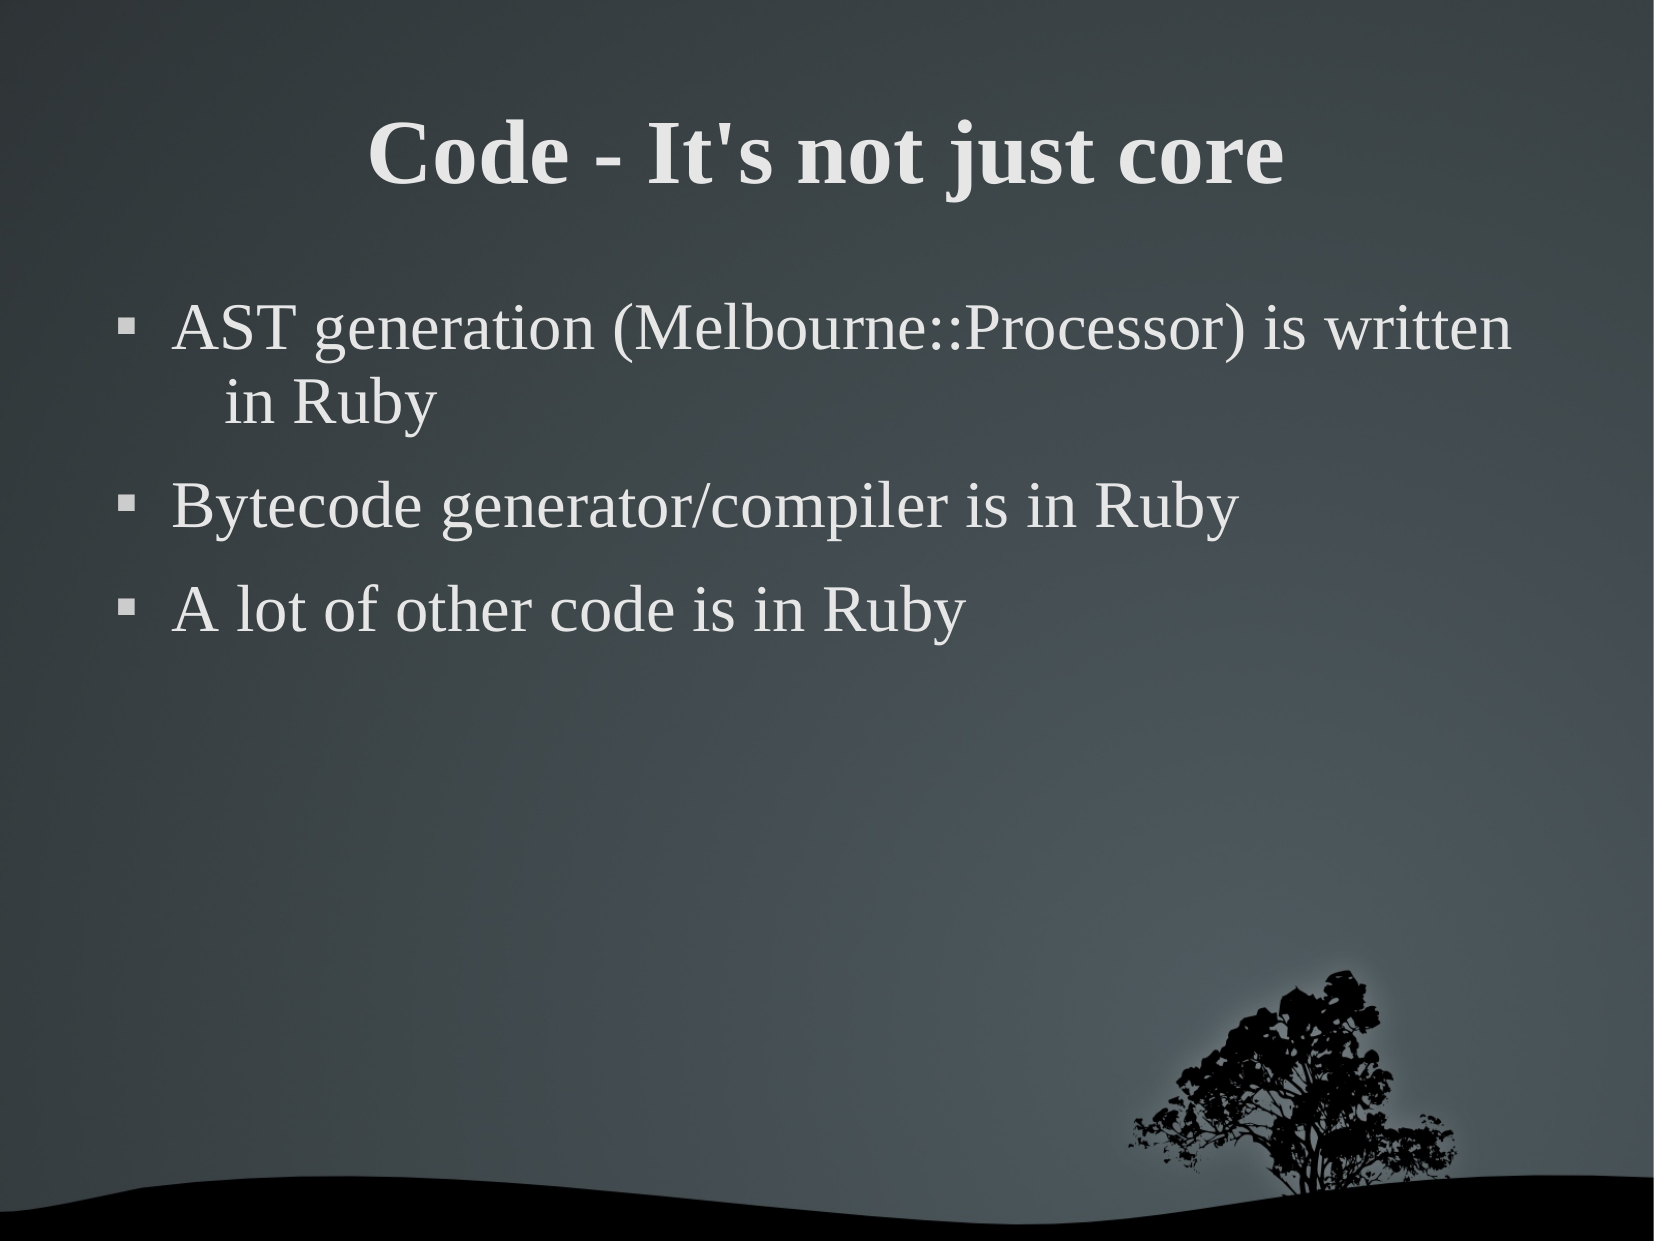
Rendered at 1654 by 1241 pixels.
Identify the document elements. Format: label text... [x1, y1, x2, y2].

picture [0, 0, 1654, 1241]
title Code - It's not just core [82, 56, 1571, 250]
list AST generation (Melbourne::Processor) is written in Ruby Bytecode generator/compiler is in Ruby A lot of other code is in Ruby [82, 290, 1571, 1094]
